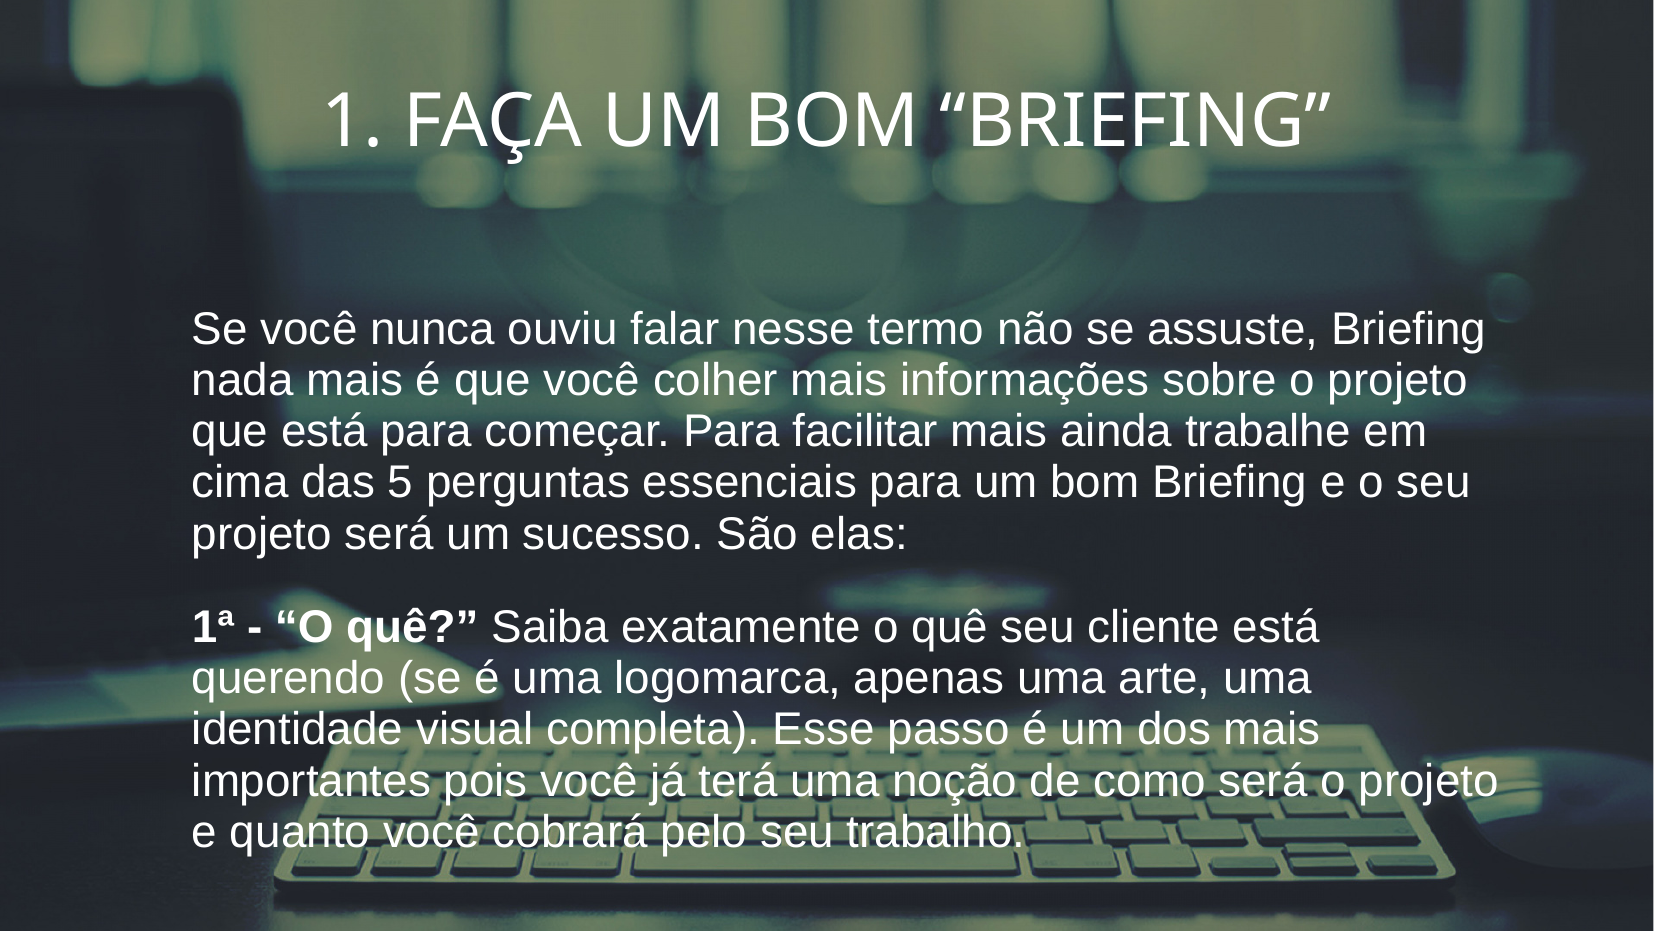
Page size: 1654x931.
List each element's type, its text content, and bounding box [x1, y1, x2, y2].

text_box Se você nunca ouviu falar nesse termo não se assuste, Briefing nada mais é que você colher mais informações sobre o projeto que está para começar. Para facilitar mais ainda trabalhe em cima das 5 perguntas essenciais para um bom Briefing e o seu projeto será um sucesso. São elas: 1ª - “O quê?” Saiba exatamente o quê seu cliente está querendo (se é uma logomarca, apenas uma arte, uma identidade visual completa). Esse passo é um dos mais importantes pois você já terá uma noção de como será o projeto e quanto você cobrará pelo seu trabalho. [177, 295, 1536, 865]
picture [0, 0, 1654, 931]
text_box 1. FAÇA UM BOM “BRIEFING” [236, 59, 1418, 263]
